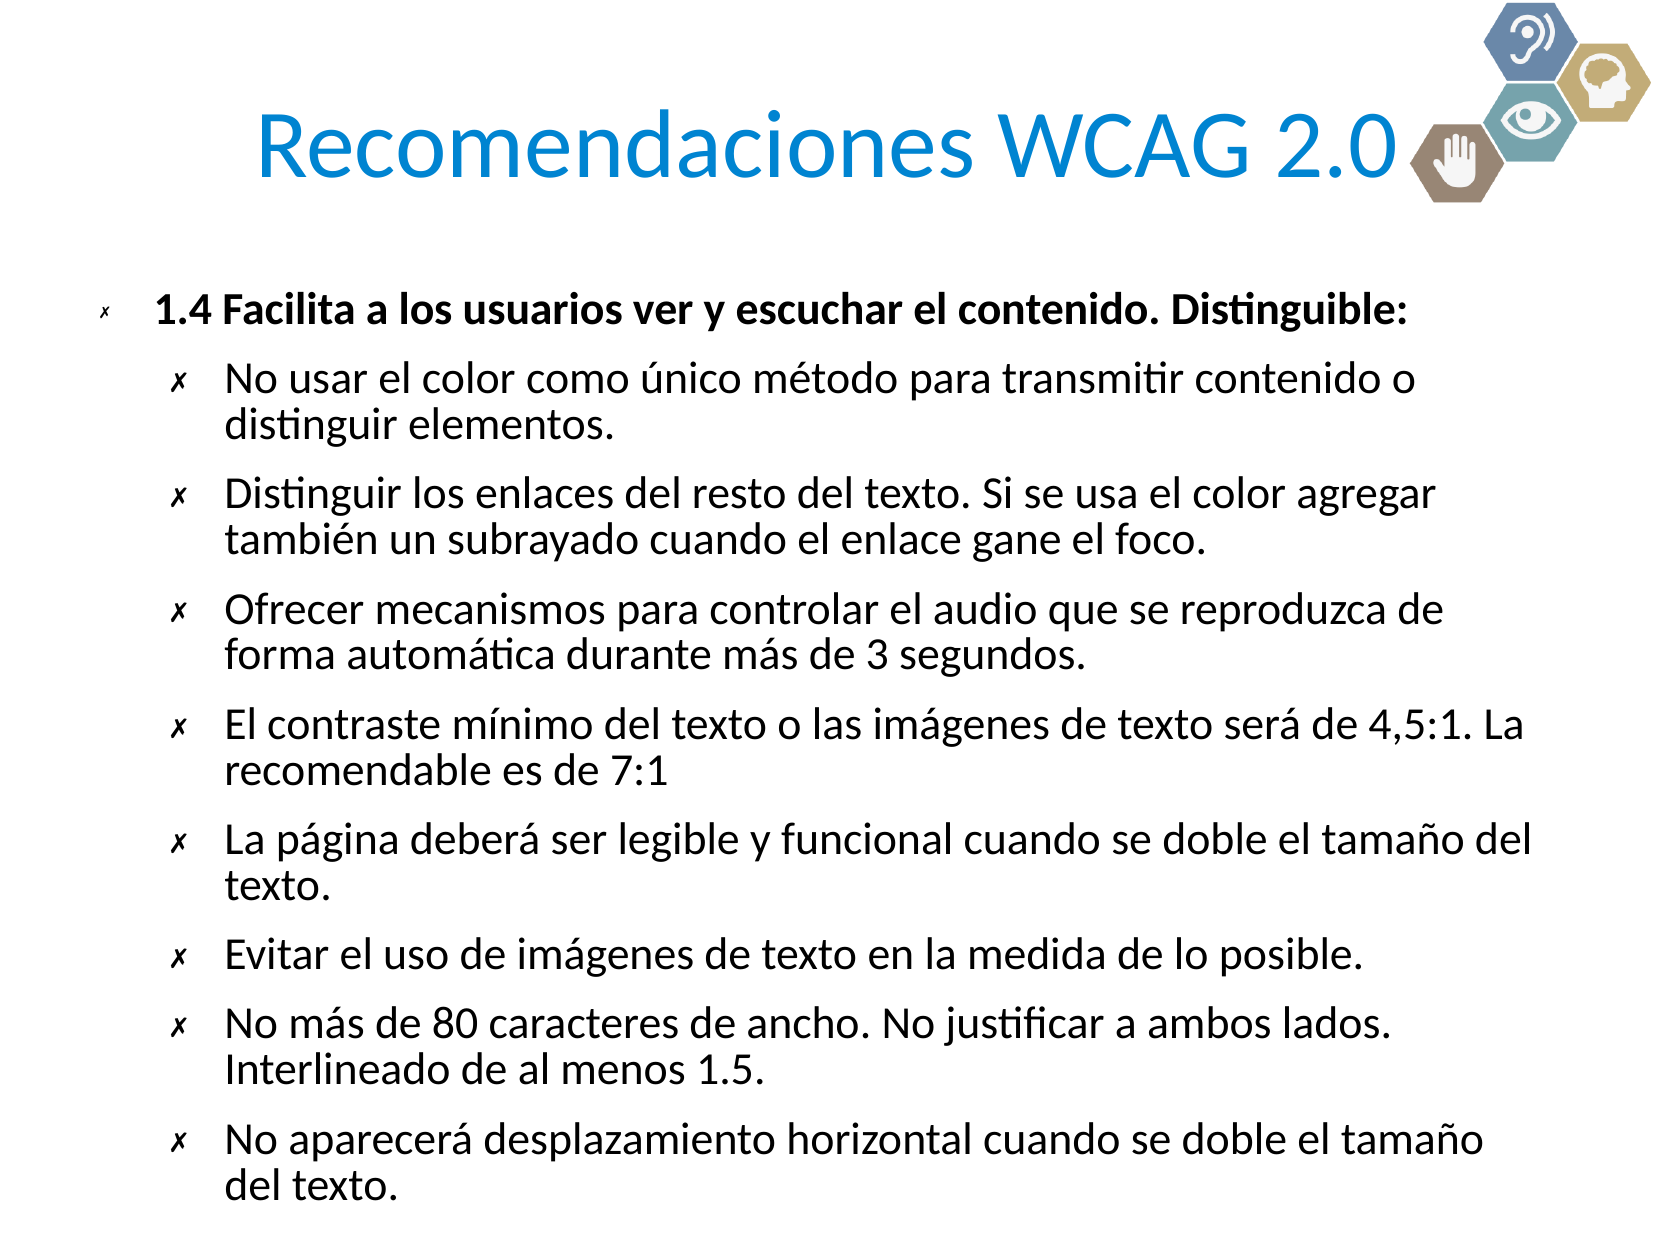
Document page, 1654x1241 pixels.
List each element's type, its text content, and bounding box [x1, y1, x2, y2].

list 1.4 Facilita a los usuarios ver y escuchar el contenido. Distinguible: No usar el color como único método para transmitir contenido o distinguir elementos. Distinguir los enlaces del resto del texto. Si se usa el color agregar también un subrayado cuando el enlace gane el foco. Ofrecer mecanismos para controlar el audio que se reproduzca de forma automática durante más de 3 segundos. El contraste mínimo del texto o las imágenes de texto será de 4,5:1. La recomendable es de 7:1 La página deberá ser legible y funcional cuando se doble el tamaño del texto. Evitar el uso de imágenes de texto en la medida de lo posible. No más de 80 caracteres de ancho. No justificar a ambos lados. Interlineado de al menos 1.5. No aparecerá desplazamiento horizontal cuando se doble el tamaño del texto. [82, 290, 1538, 1212]
title Recomendaciones WCAG 2.0 [82, 49, 1571, 257]
picture [1405, 0, 1654, 206]
